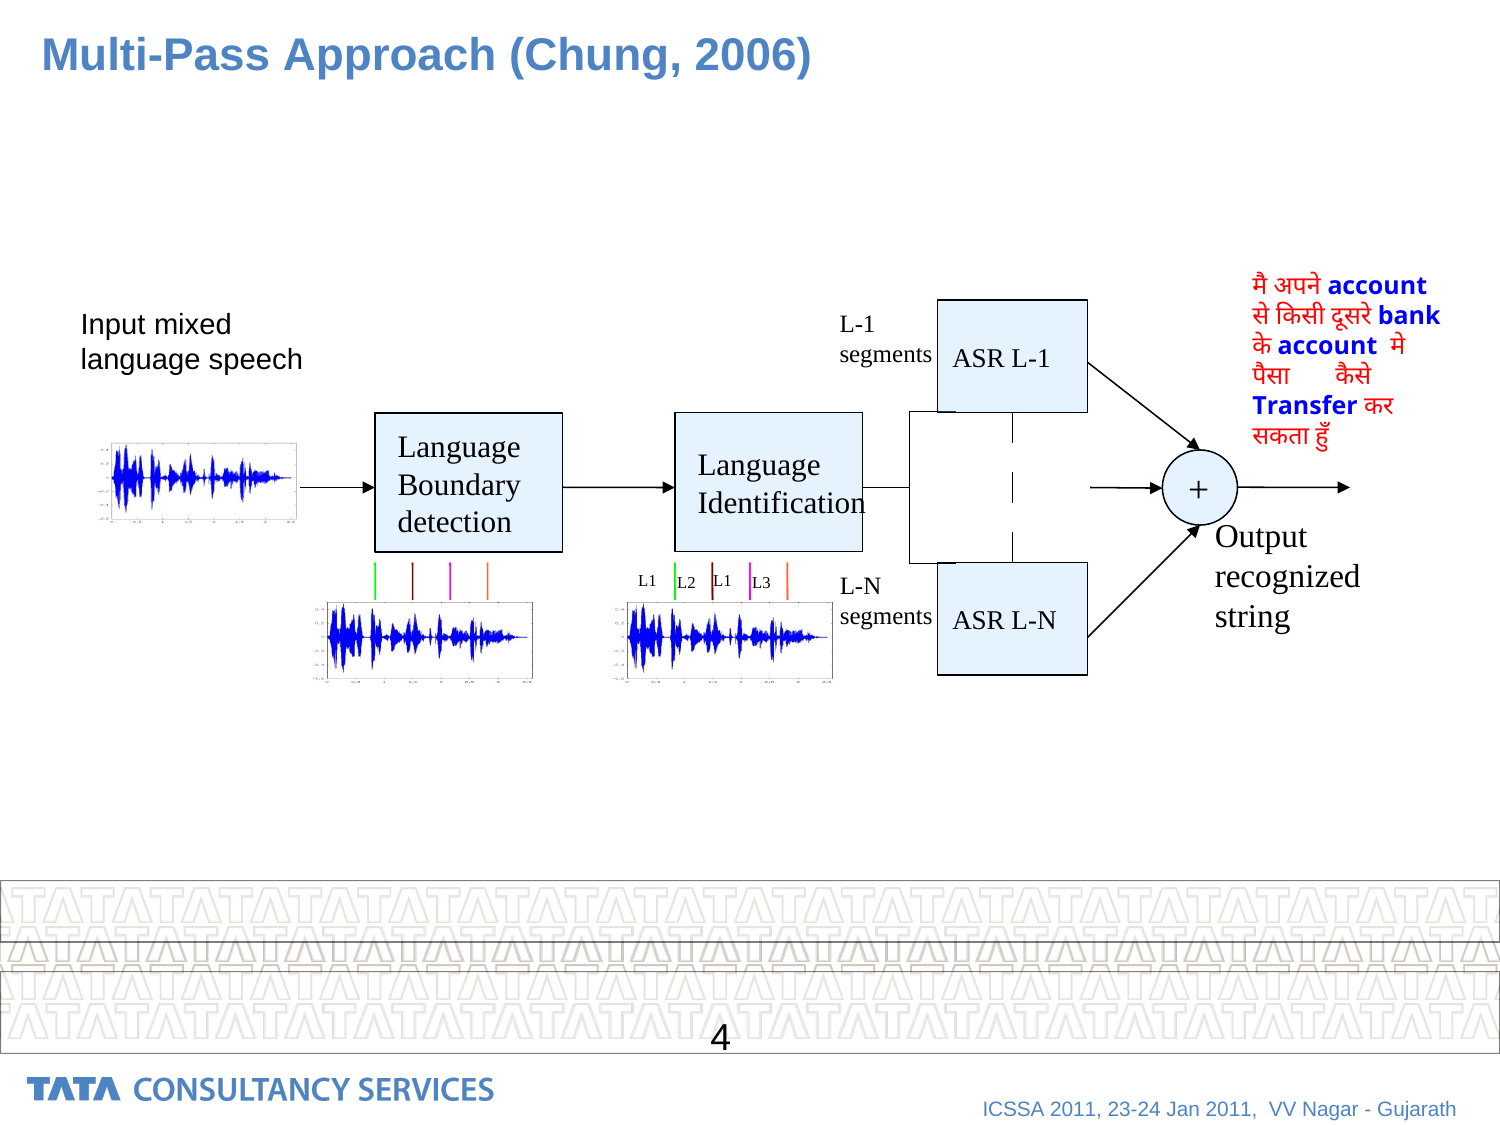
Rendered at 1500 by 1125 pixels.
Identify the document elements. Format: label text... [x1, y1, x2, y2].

picture [300, 599, 538, 688]
text_box मै अपने account से किसी दूसरे bank के account मे पैसा कैसे Transfer कर सकता हुँ [1237, 262, 1463, 438]
picture [600, 599, 838, 688]
text_box L1 [623, 562, 676, 598]
text_box [75, 149, 1426, 863]
text_box L3 [737, 564, 788, 600]
text_box L1 [698, 562, 751, 598]
picture [87, 440, 301, 528]
text_box Language Identification [675, 412, 863, 552]
picture [0, 926, 1500, 962]
text_box Language Boundary detection [374, 413, 563, 553]
picture [0, 964, 1500, 1000]
text_box L2 [662, 564, 713, 600]
picture [27, 1072, 495, 1109]
text_box ASR L-1 [937, 299, 1088, 413]
text_box ASR L-N [937, 562, 1088, 676]
text_box Input mixed language speech [65, 298, 329, 383]
text_box Output recognized string [1199, 506, 1413, 643]
text_box L-N segments [824, 562, 976, 638]
title Multi-Pass Approach (Chung, 2006) [26, 8, 1460, 88]
text_box L-1 segments [824, 299, 976, 375]
text_box + [1162, 449, 1238, 525]
